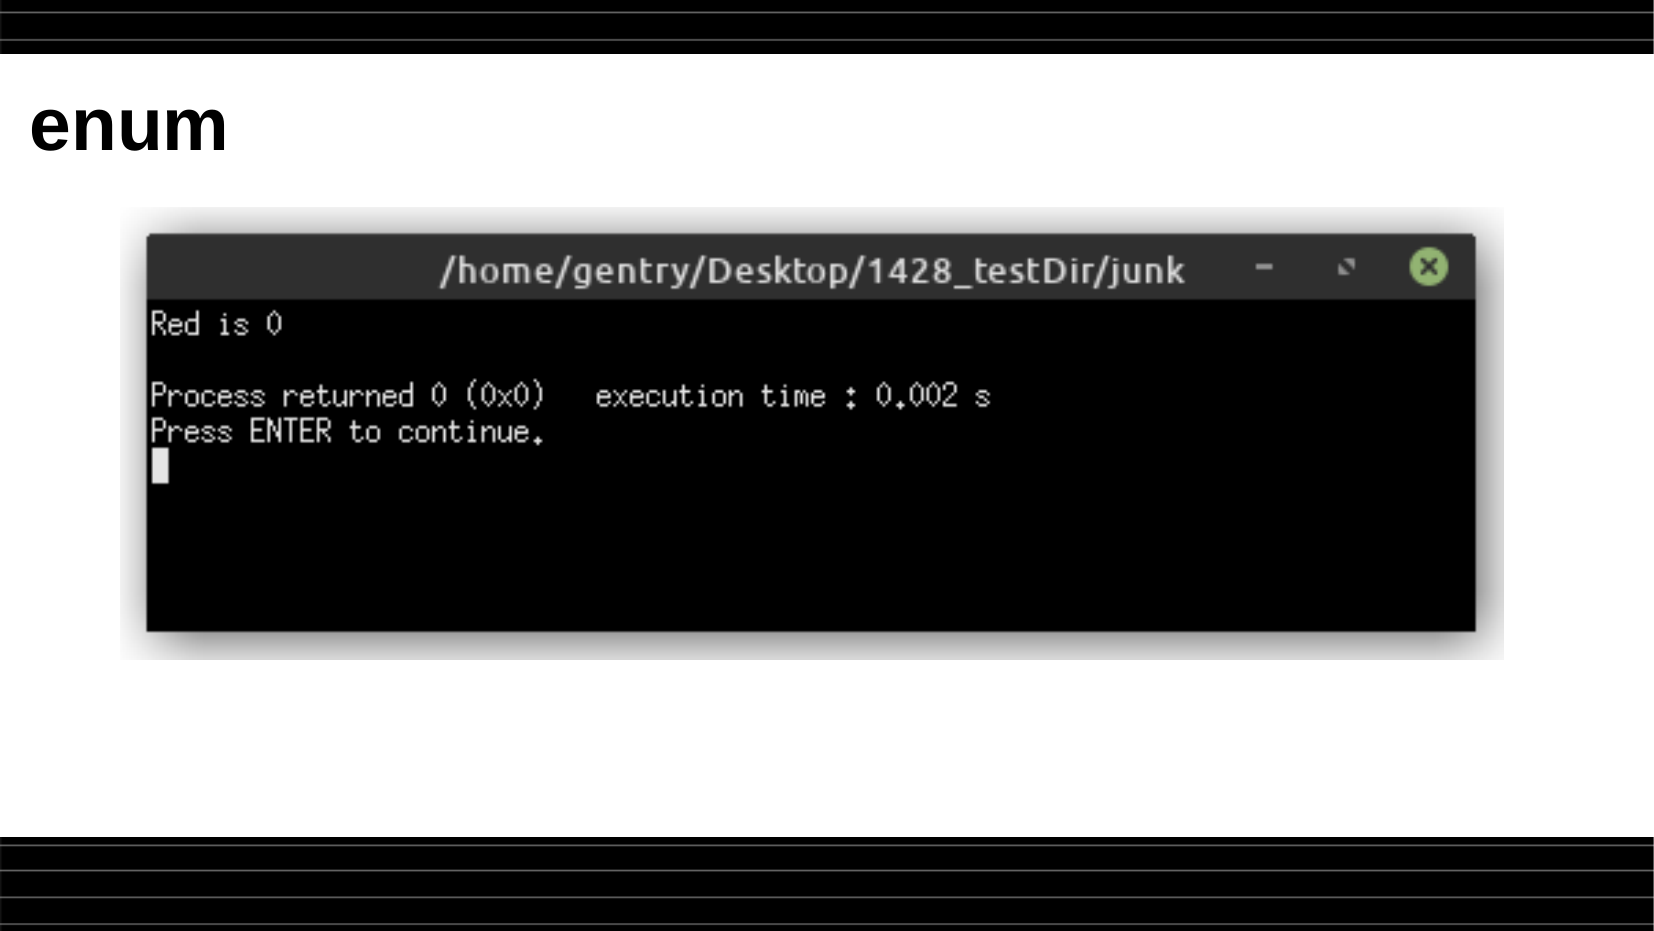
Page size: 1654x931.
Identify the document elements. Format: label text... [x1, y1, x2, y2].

text_box enum [15, 75, 1546, 174]
picture [0, 837, 1654, 931]
picture [120, 207, 1504, 661]
picture [0, 0, 1654, 54]
